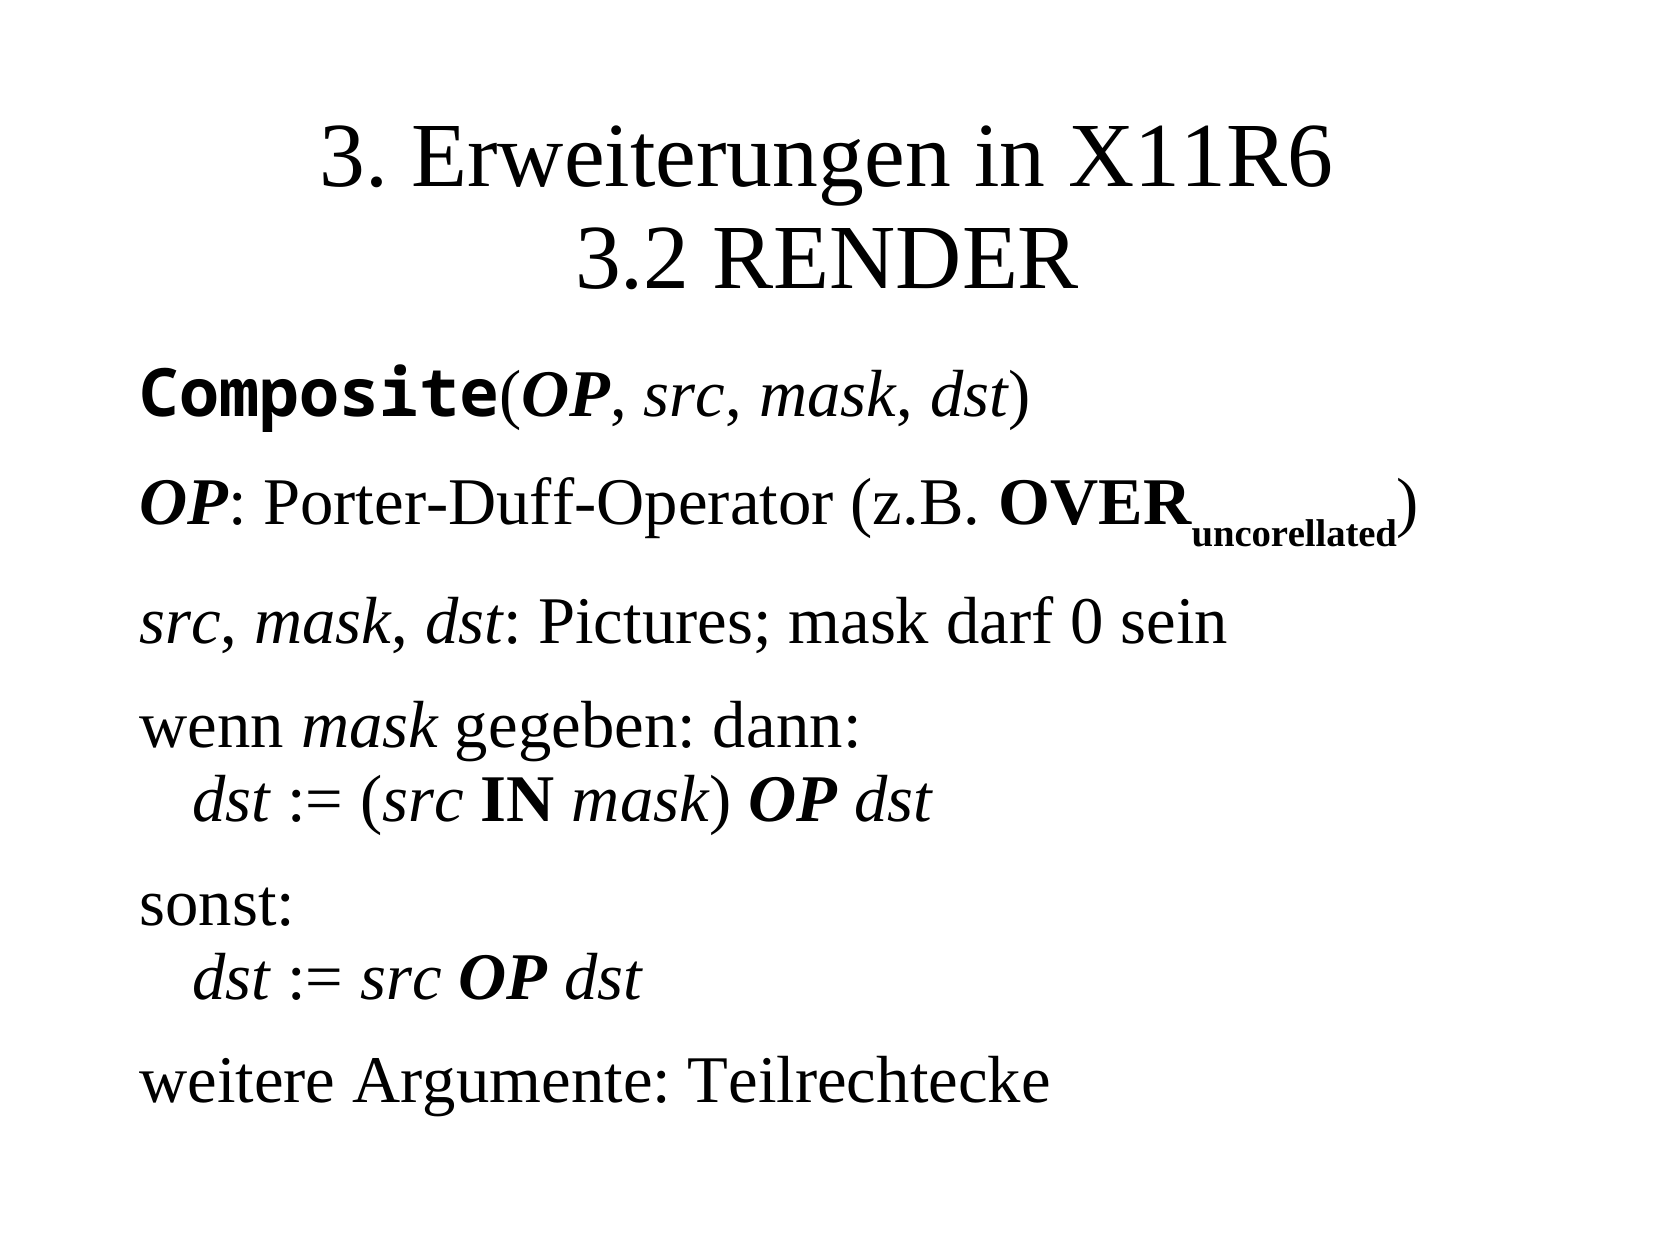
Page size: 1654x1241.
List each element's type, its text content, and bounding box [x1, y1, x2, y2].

list Composite(OP, src, mask, dst) OP: Porter-Duff-Operator (z.B. OVERuncorellated) src, mask, dst: Pictures; mask darf 0 sein wenn mask gegeben: dann: dst := (src IN mask) OP dst sonst: dst := src OP dst weitere Argumente: Teilrechtecke [121, 344, 1534, 1127]
title 3. Erweiterungen in X11R6 3.2 RENDER [121, 102, 1534, 311]
